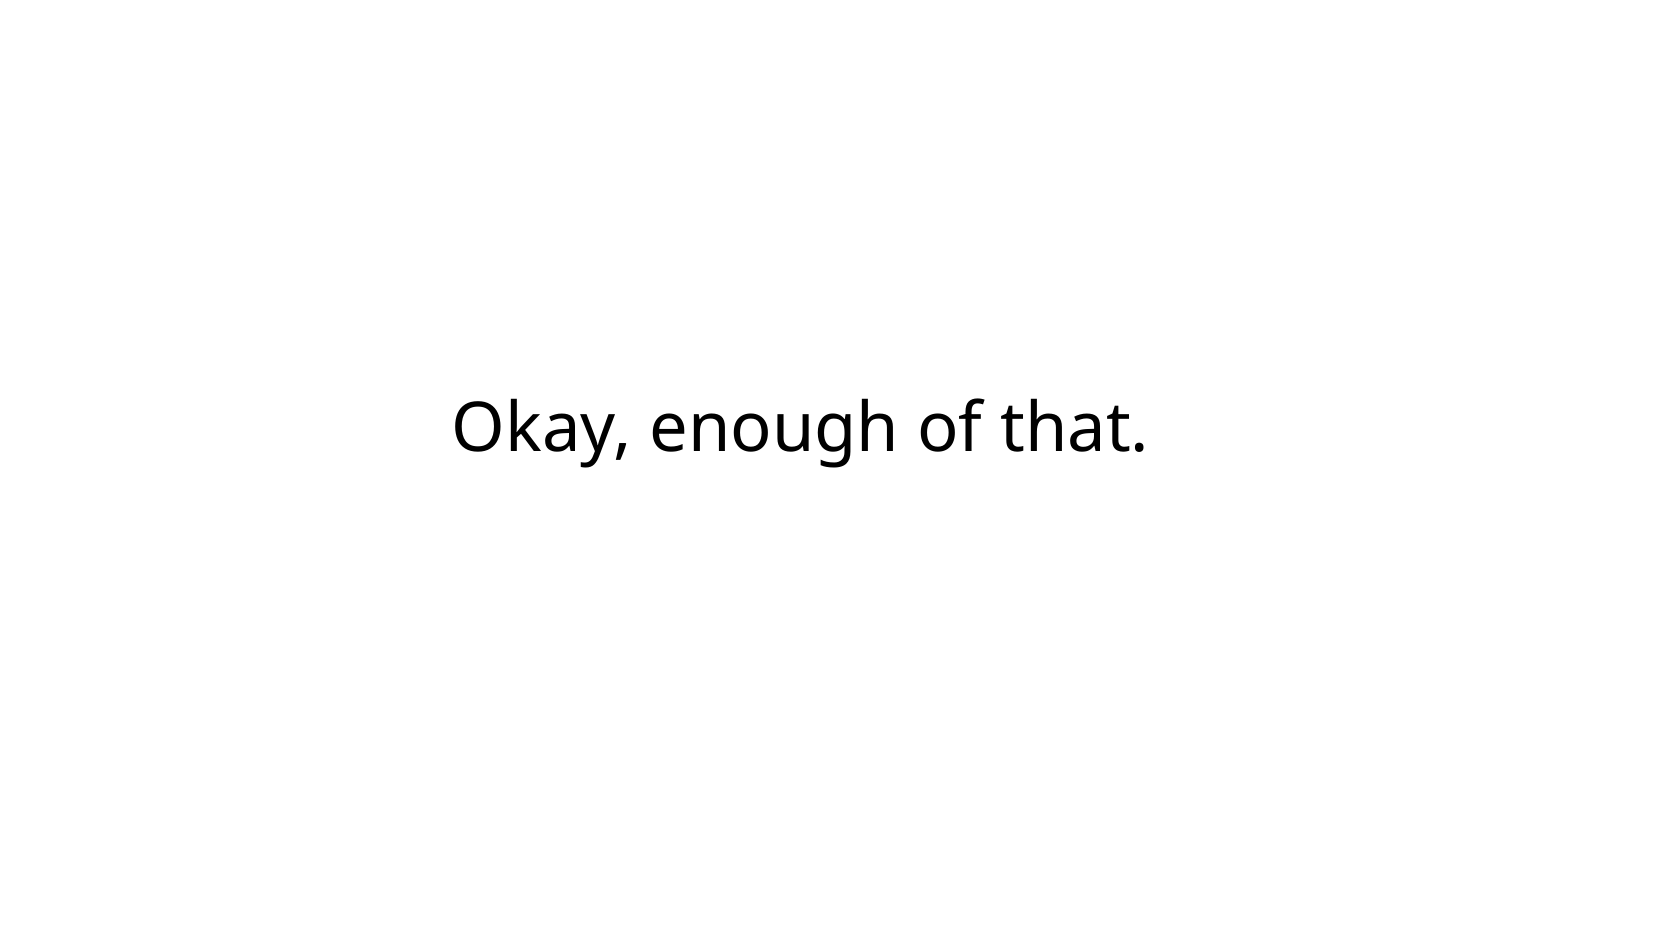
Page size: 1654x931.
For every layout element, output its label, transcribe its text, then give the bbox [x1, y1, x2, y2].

title Okay, enough of that. [56, 346, 1546, 503]
